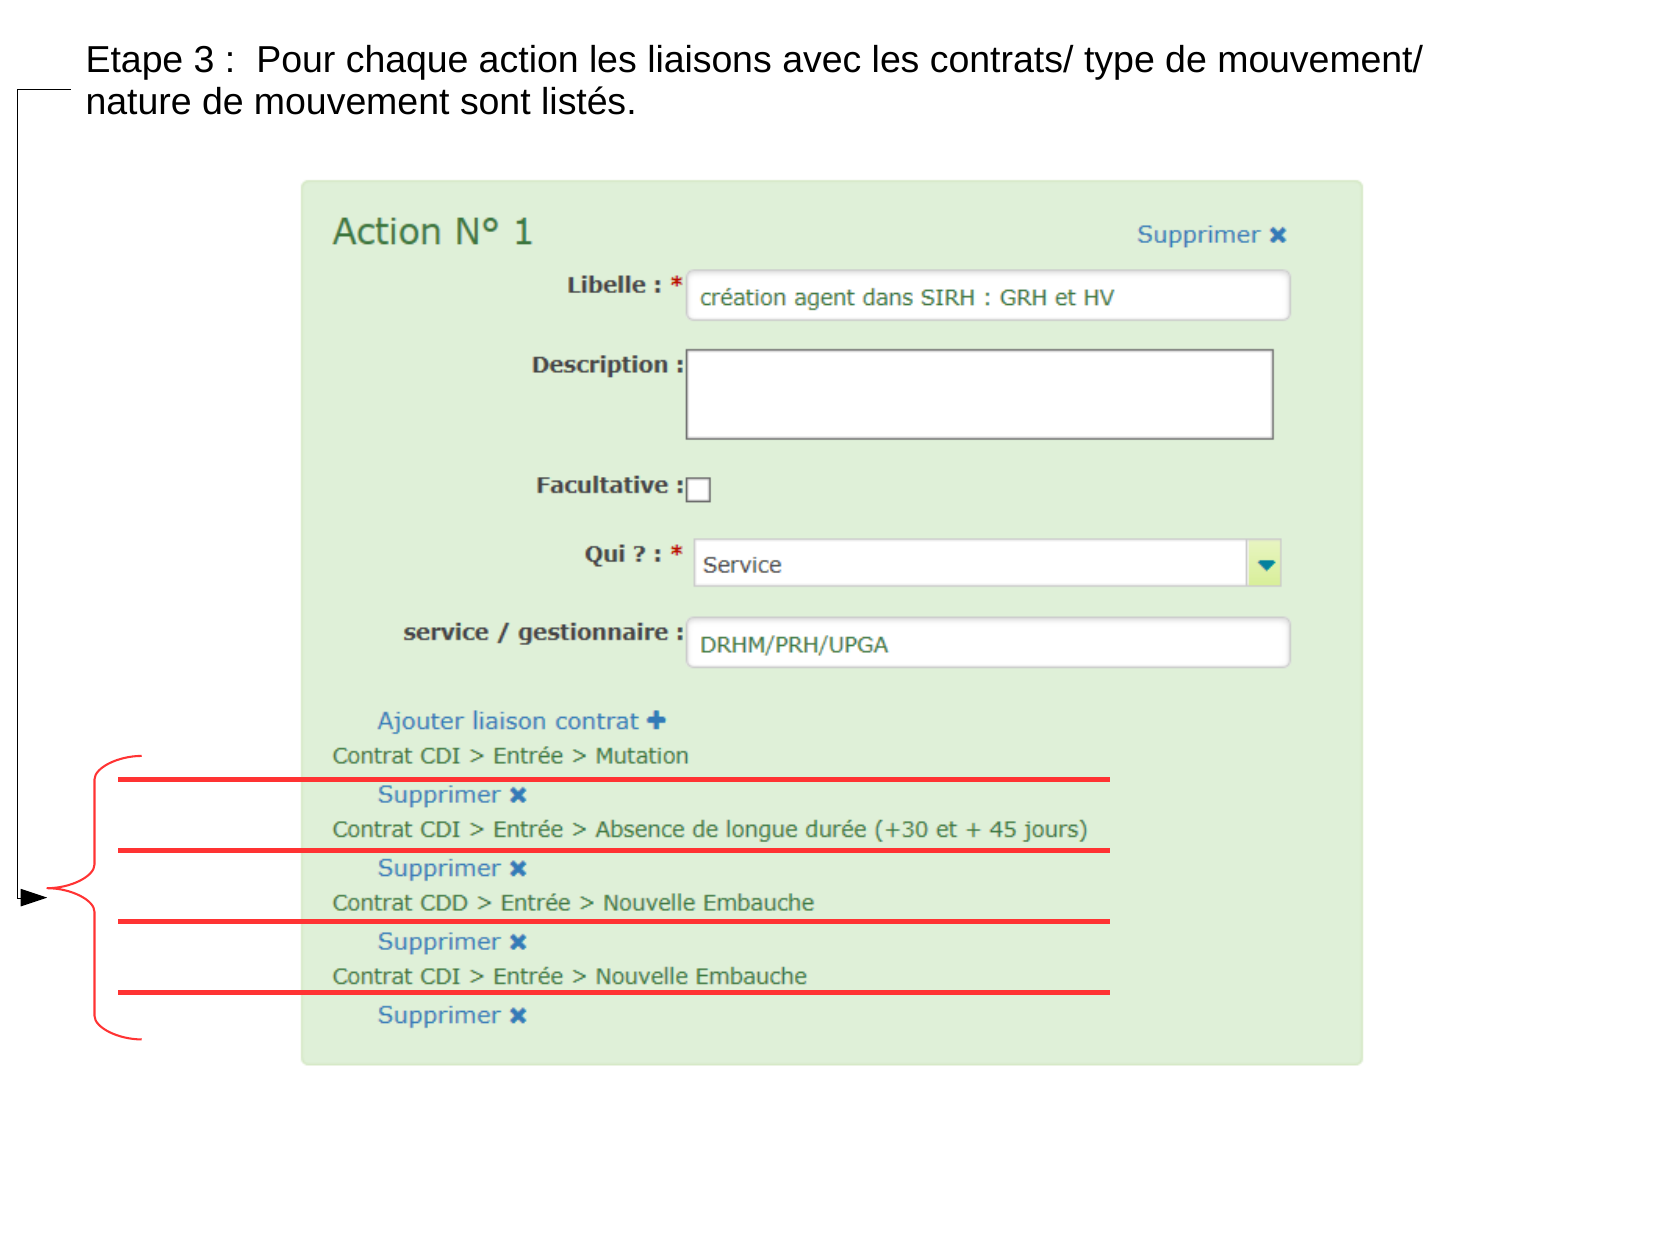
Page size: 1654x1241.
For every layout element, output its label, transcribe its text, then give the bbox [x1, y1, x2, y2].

picture [268, 147, 1393, 1097]
text_box Etape 3 : Pour chaque action les liaisons avec les contrats/ type de mouvement/ nature de mouvement sont listés. [70, 31, 1654, 147]
